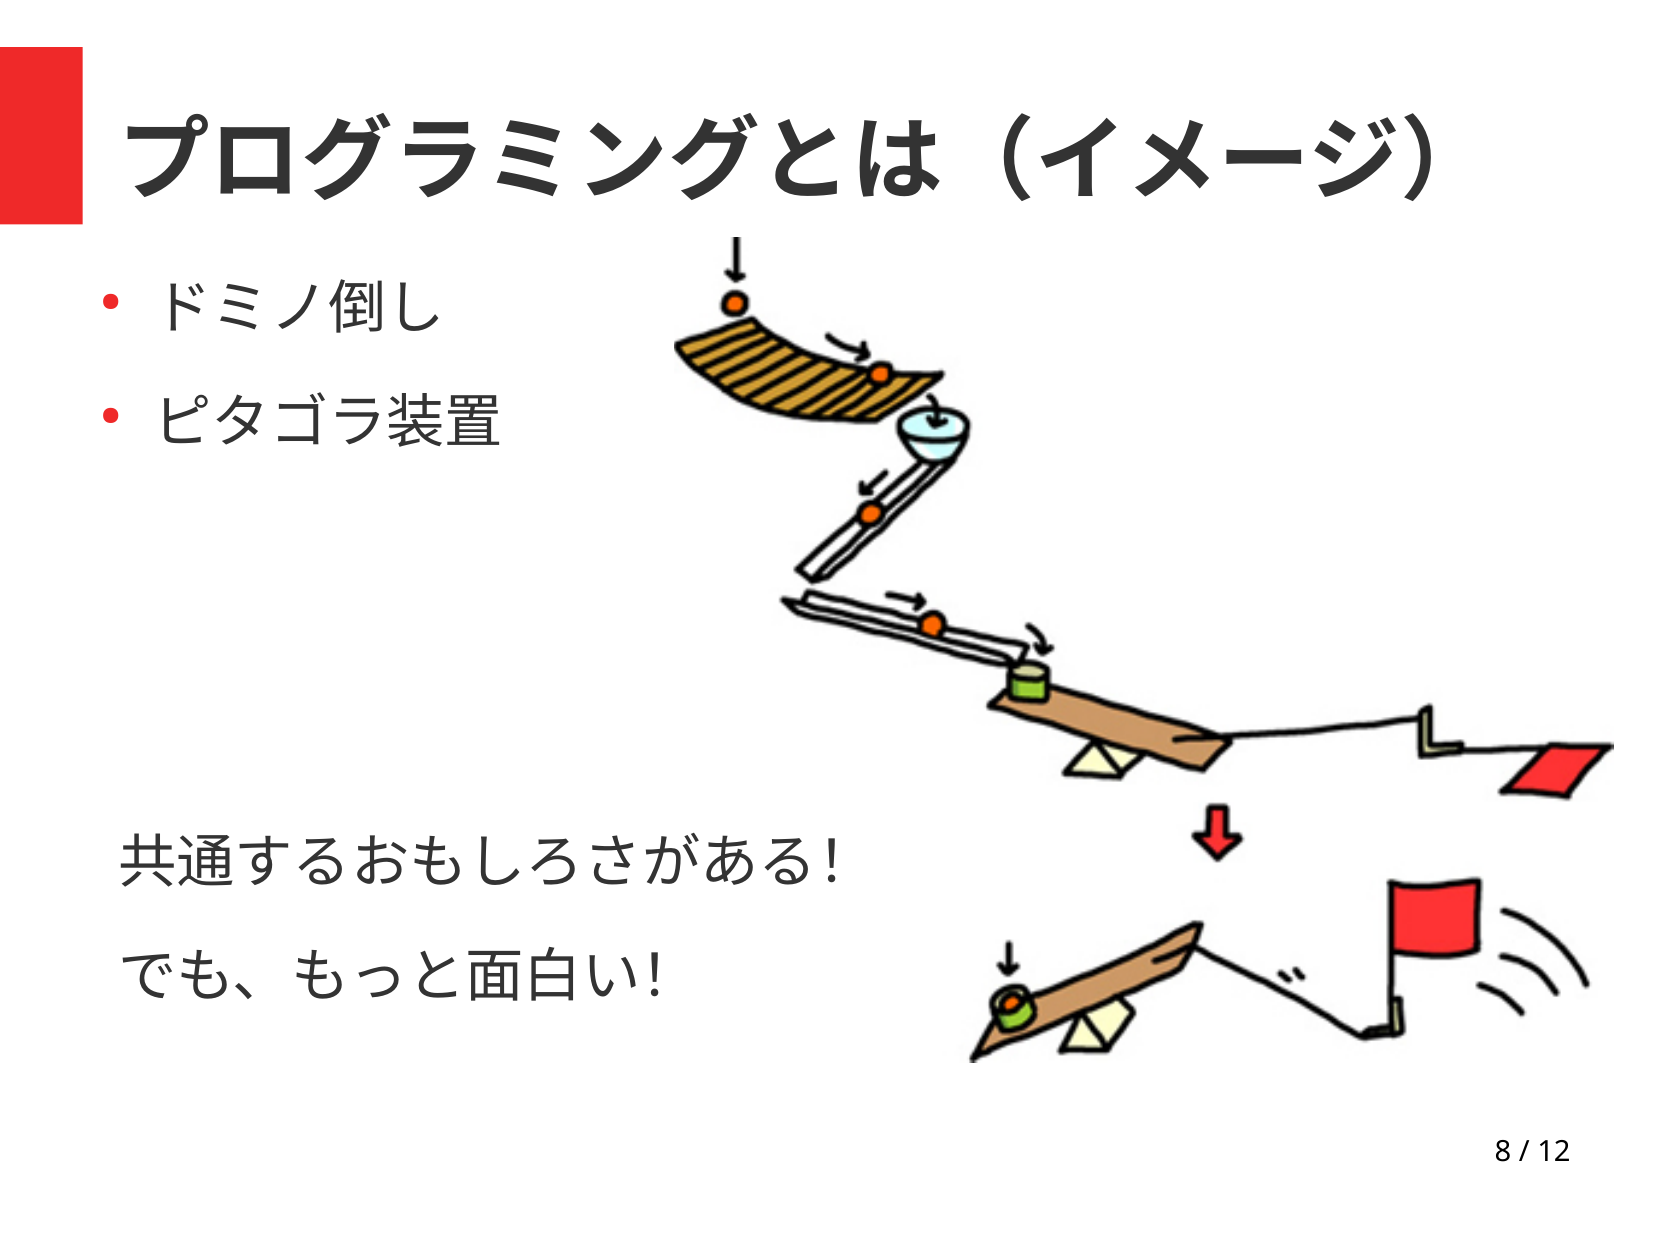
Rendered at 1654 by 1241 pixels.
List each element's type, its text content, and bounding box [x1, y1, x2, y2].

title プログラミングとは（イメージ） [118, 49, 1571, 257]
picture [673, 237, 1614, 1063]
list 共通するおもしろさがある！ でも、もっと面白い！ [47, 814, 1063, 969]
list ドミノ倒し ピタゴラ装置 [82, 261, 674, 638]
